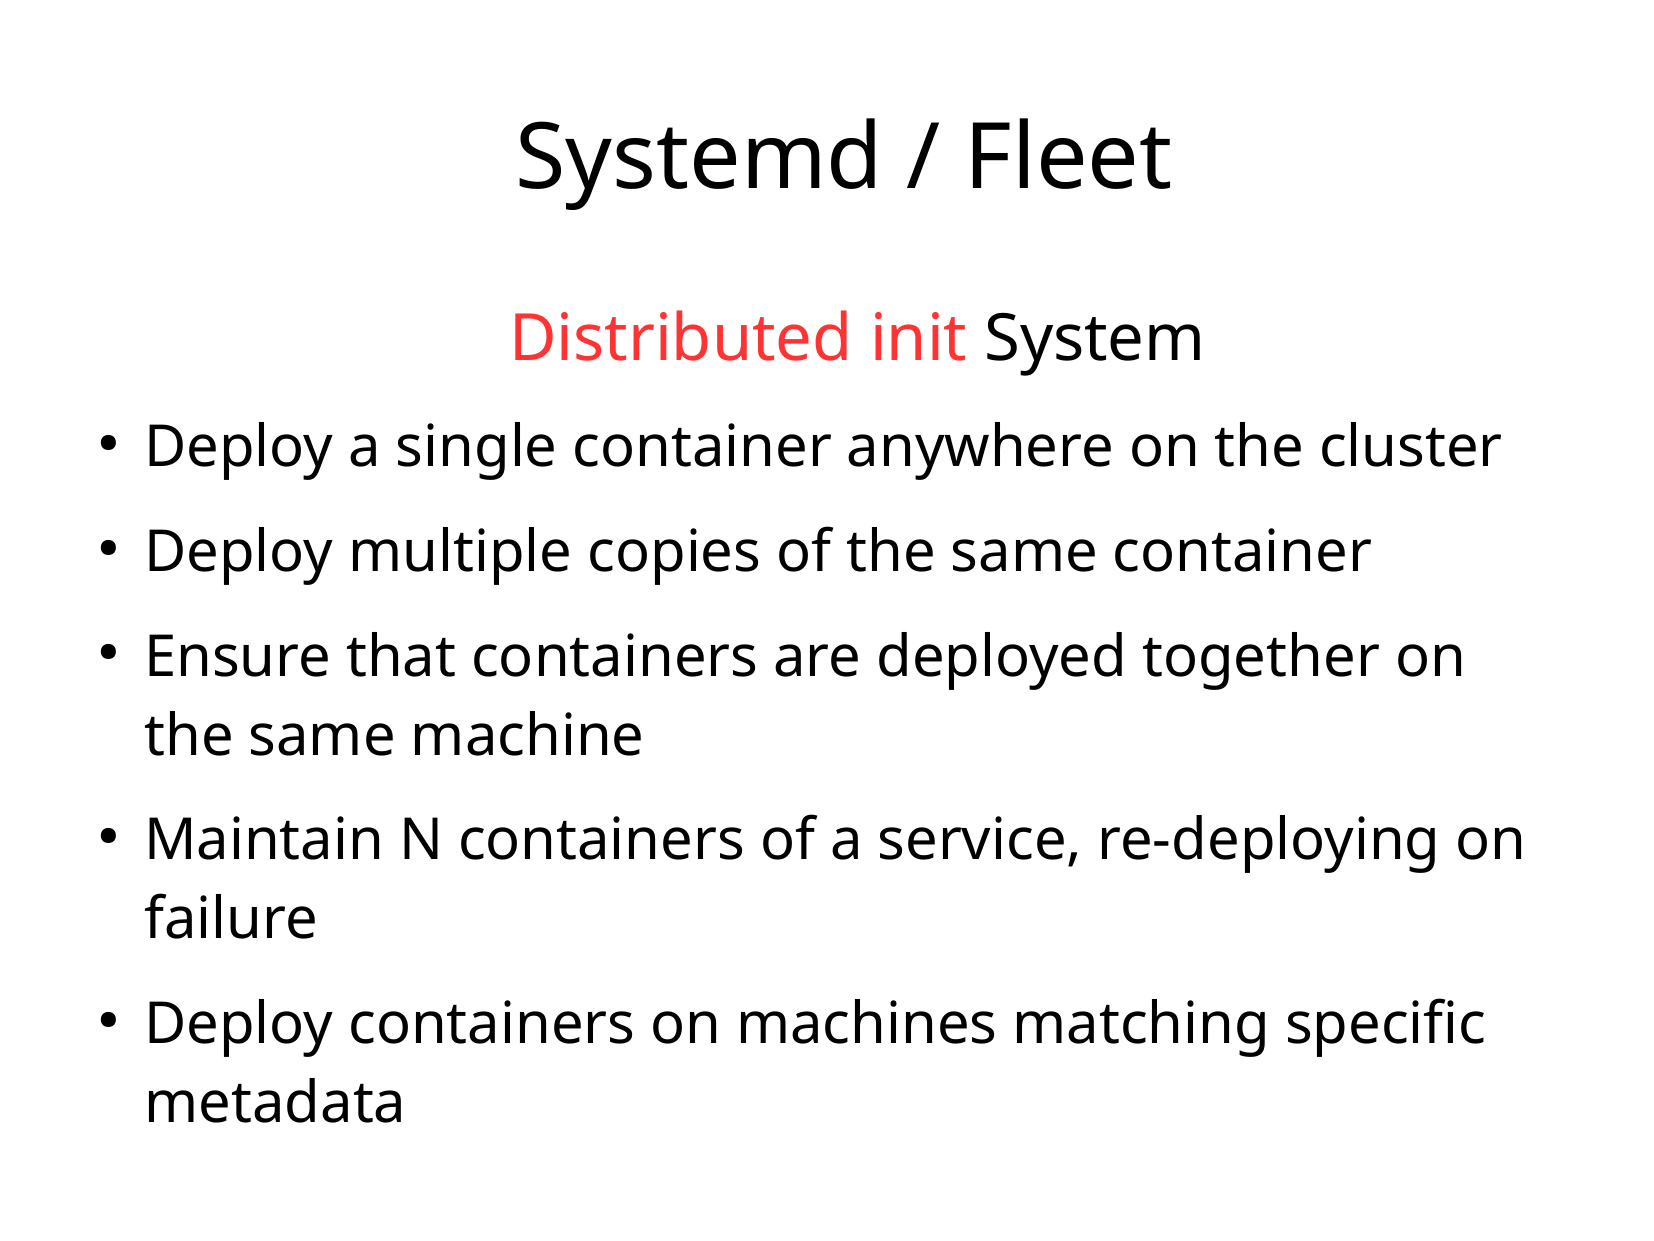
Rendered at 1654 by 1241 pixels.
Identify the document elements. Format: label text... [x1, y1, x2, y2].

title Systemd / Fleet [82, 49, 1571, 257]
list Distributed init System Deploy a single container anywhere on the cluster Deploy multiple copies of the same container Ensure that containers are deployed together on the same machine Maintain N containers of a service, re-deploying on failure Deploy containers on machines matching specific metadata [82, 290, 1571, 1145]
